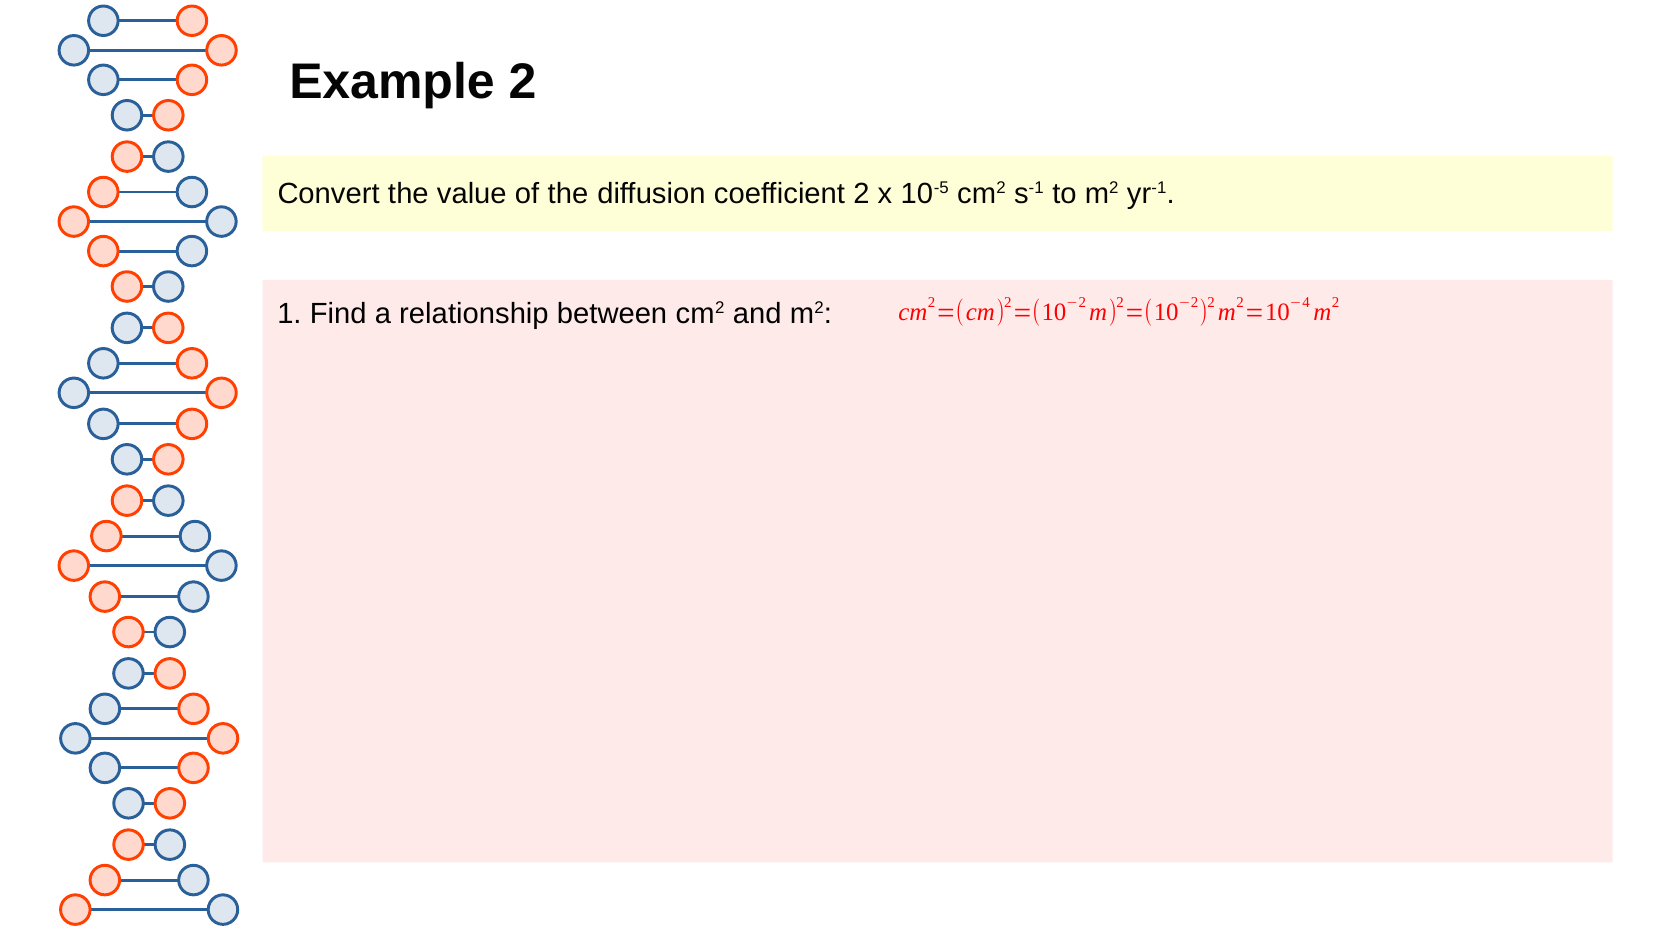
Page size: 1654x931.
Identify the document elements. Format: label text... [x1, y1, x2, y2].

text_box [262, 155, 1613, 231]
title Example 2 [289, 43, 620, 119]
list Convert the value of the diffusion coefficient 2 x 10-5 cm2 s-1 to m2 yr-1. [277, 177, 1388, 233]
text_box [262, 279, 1613, 863]
chart [897, 294, 1340, 328]
text_box 1. Find a relationship between cm2 and m2: [262, 289, 846, 338]
